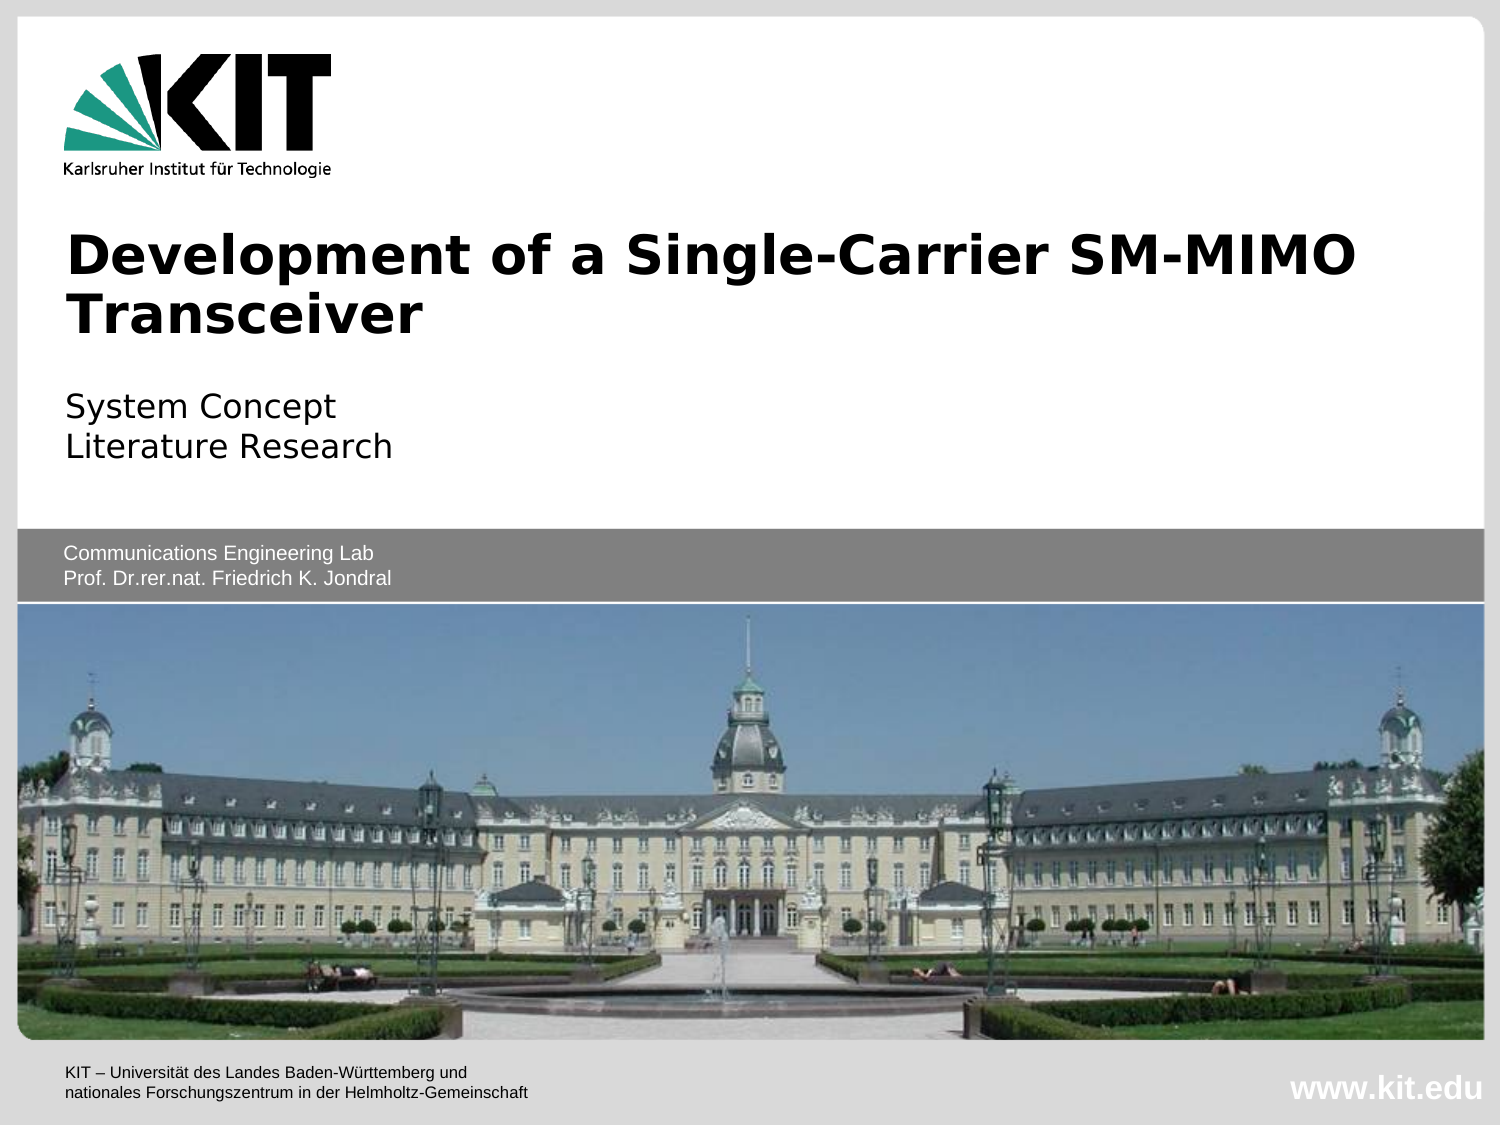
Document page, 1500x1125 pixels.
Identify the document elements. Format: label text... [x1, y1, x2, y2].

picture [0, 0, 1500, 1125]
text_box Development of a Single-Carrier SM-MIMO Transceiver [66, 226, 1443, 346]
text_box System Concept Literature Research [65, 385, 1439, 488]
